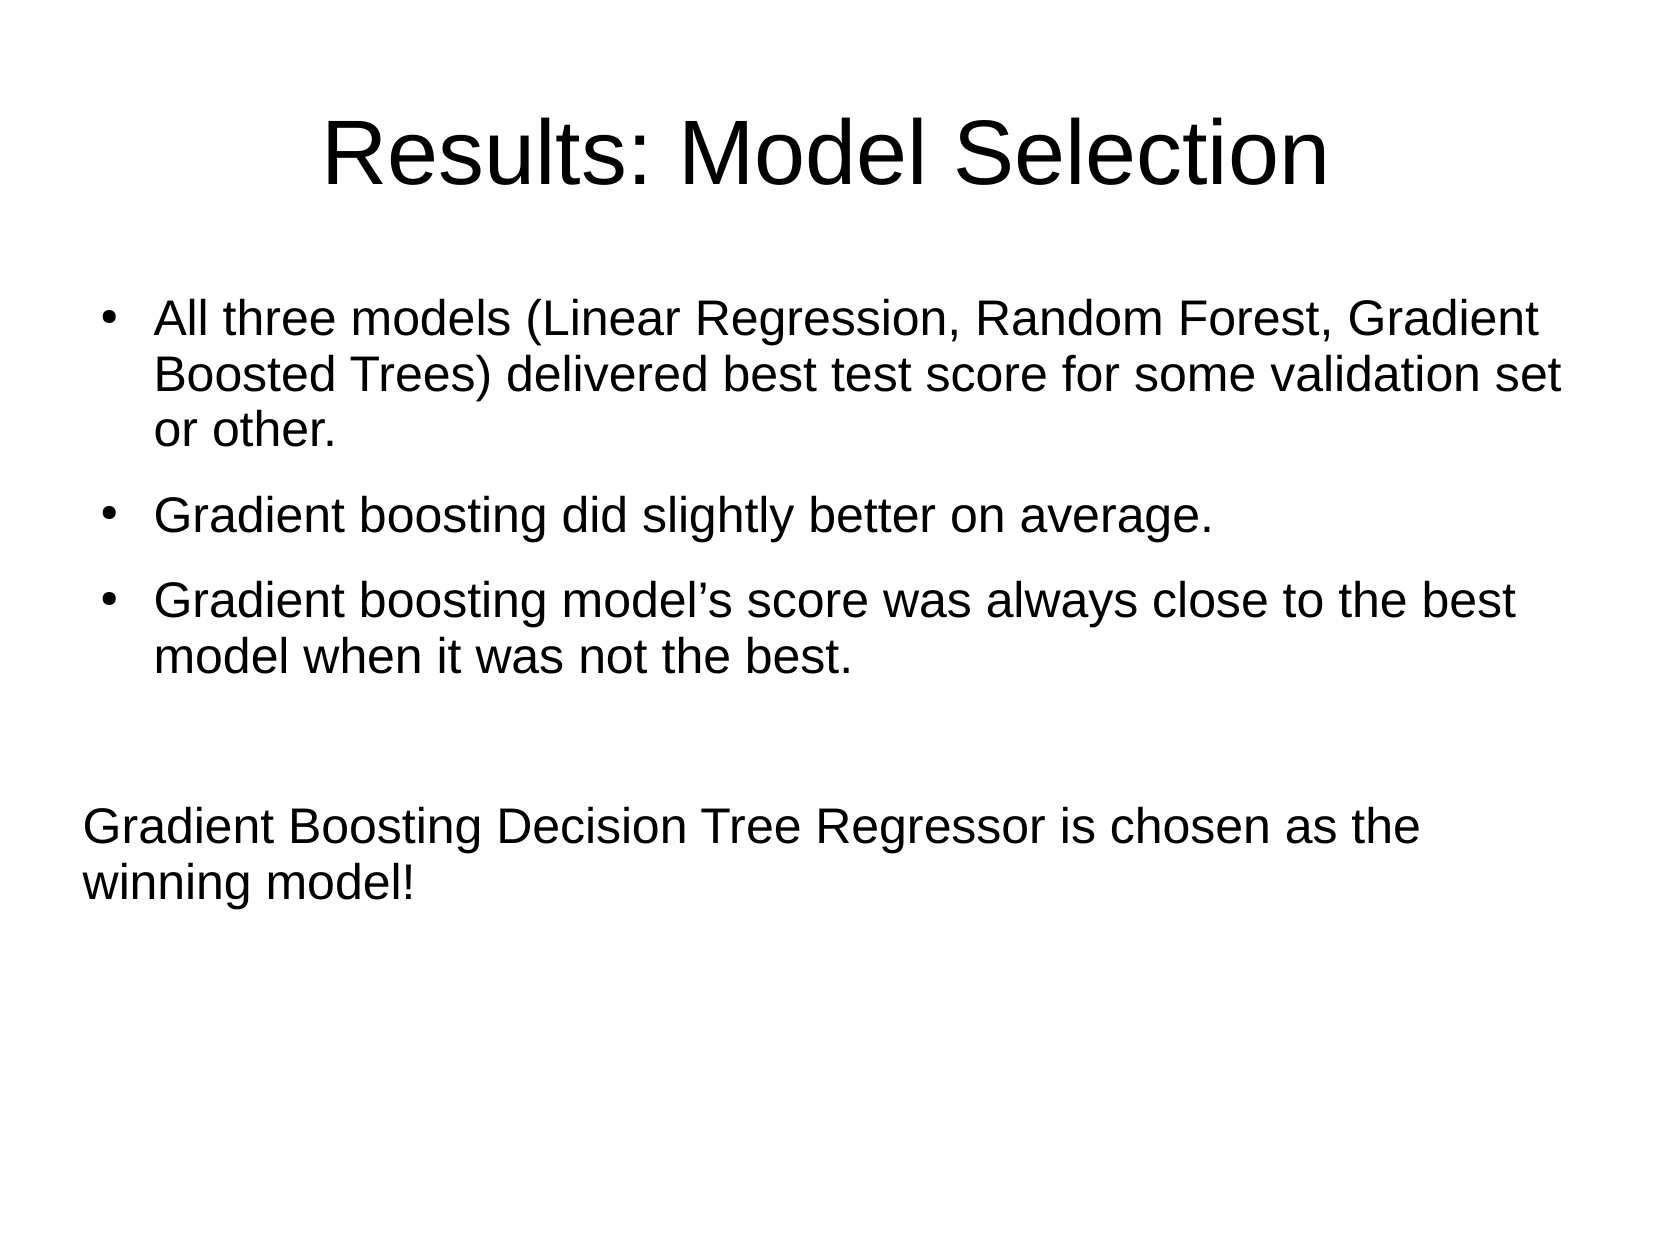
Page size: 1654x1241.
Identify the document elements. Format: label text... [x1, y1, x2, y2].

list All three models (Linear Regression, Random Forest, Gradient Boosted Trees) delivered best test score for some validation set or other. Gradient boosting did slightly better on average. Gradient boosting model’s score was always close to the best model when it was not the best. Gradient Boosting Decision Tree Regressor is chosen as the winning model! [82, 290, 1571, 1010]
title Results: Model Selection [82, 49, 1571, 257]
